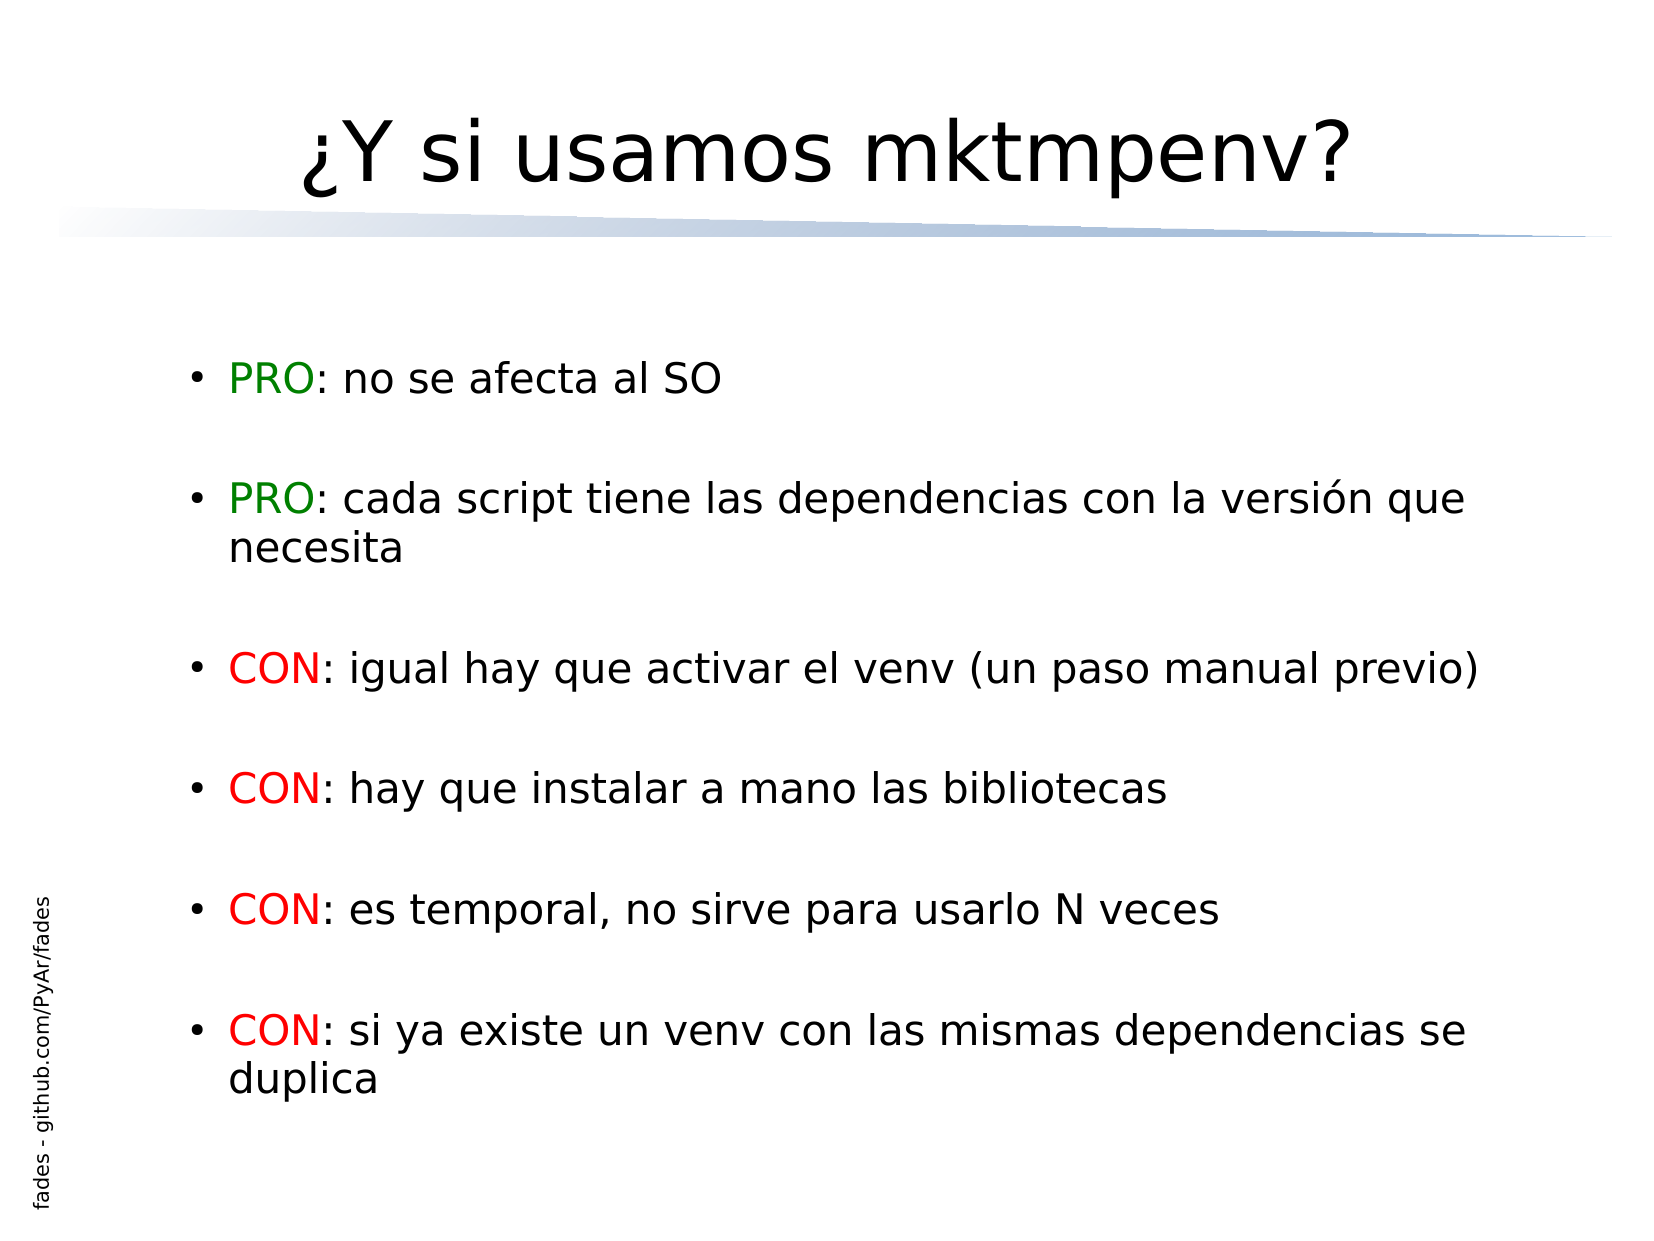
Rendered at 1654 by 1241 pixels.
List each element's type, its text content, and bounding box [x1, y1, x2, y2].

title ¿Y si usamos mktmpenv? [82, 49, 1571, 257]
list PRO: no se afecta al SO PRO: cada script tiene las dependencias con la versión que necesita CON: igual hay que activar el venv (un paso manual previo) CON: hay que instalar a mano las bibliotecas CON: es temporal, no sirve para usarlo N veces CON: si ya existe un venv con las mismas dependencias se duplica [177, 354, 1571, 1109]
